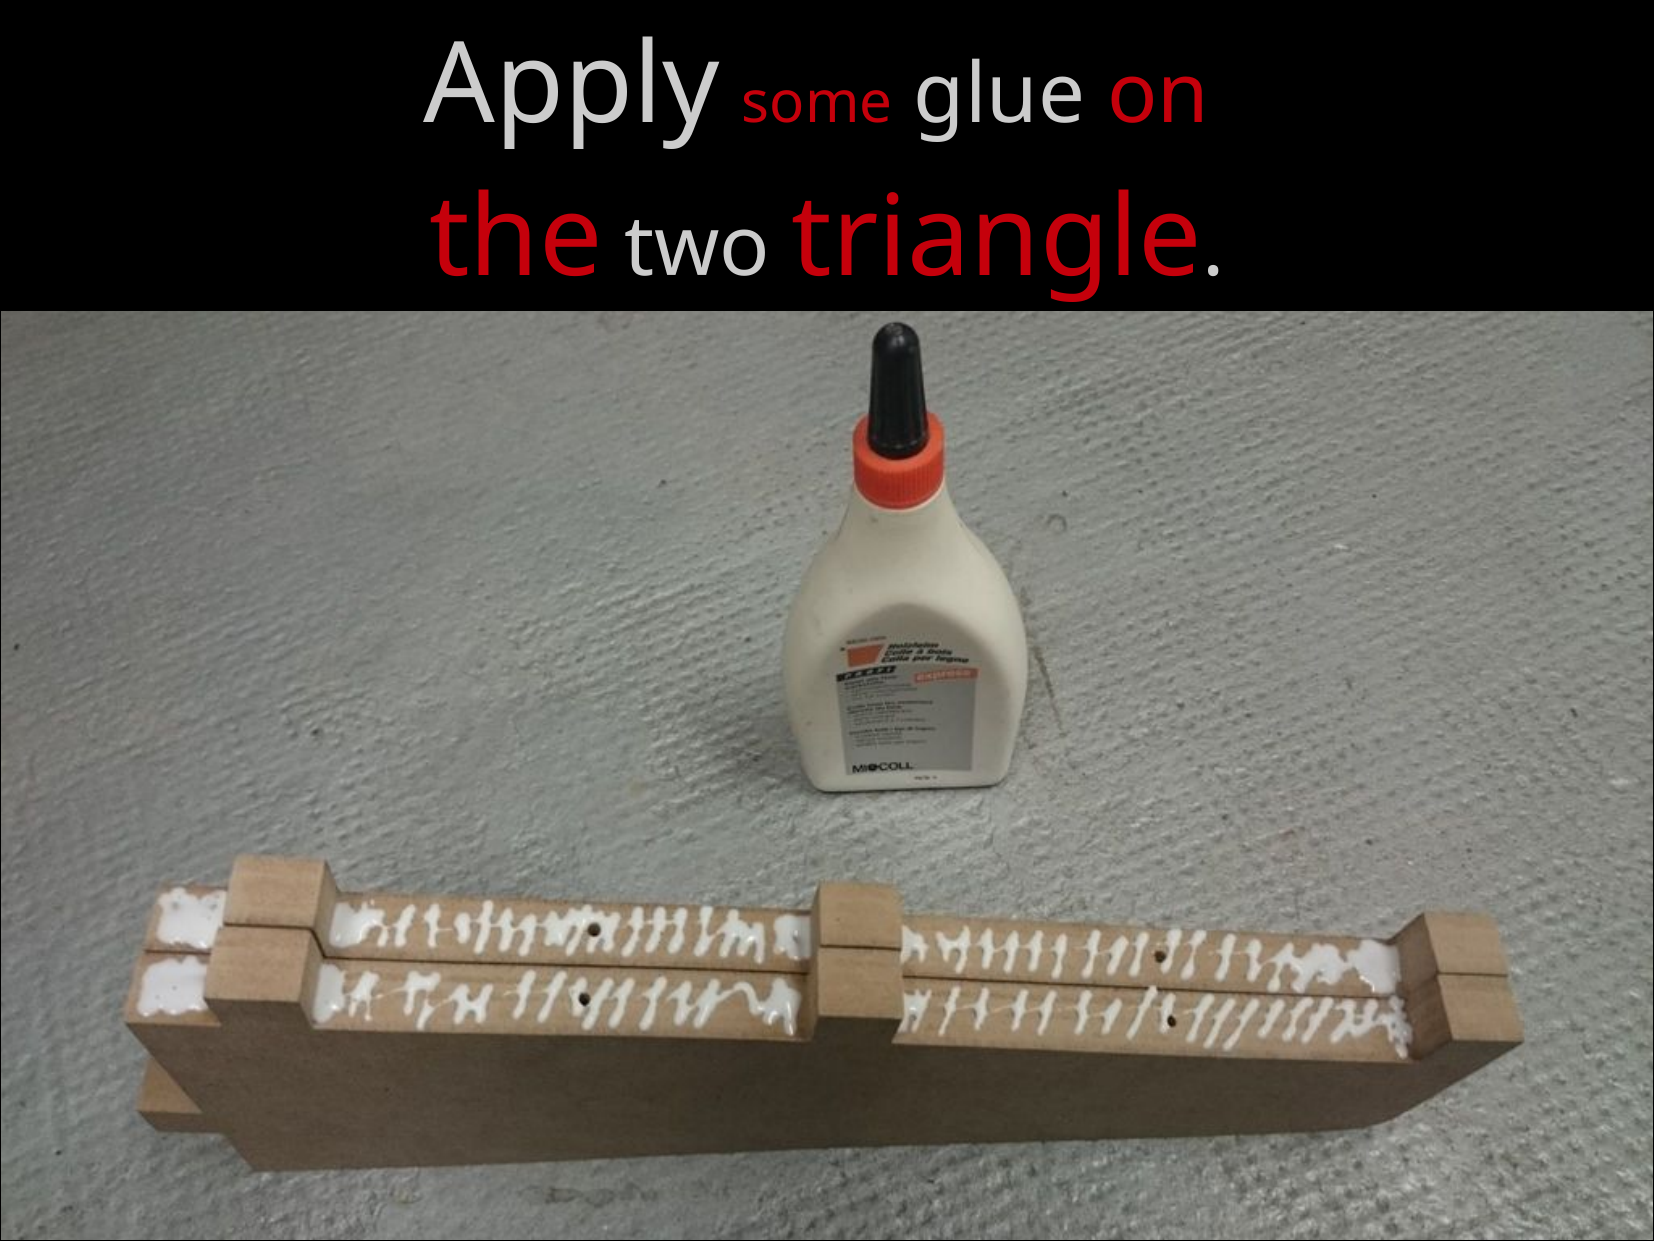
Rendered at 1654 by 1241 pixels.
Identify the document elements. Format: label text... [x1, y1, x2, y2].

title Apply some glue on the two triangle. [0, 0, 1654, 311]
picture [0, 311, 1654, 1241]
